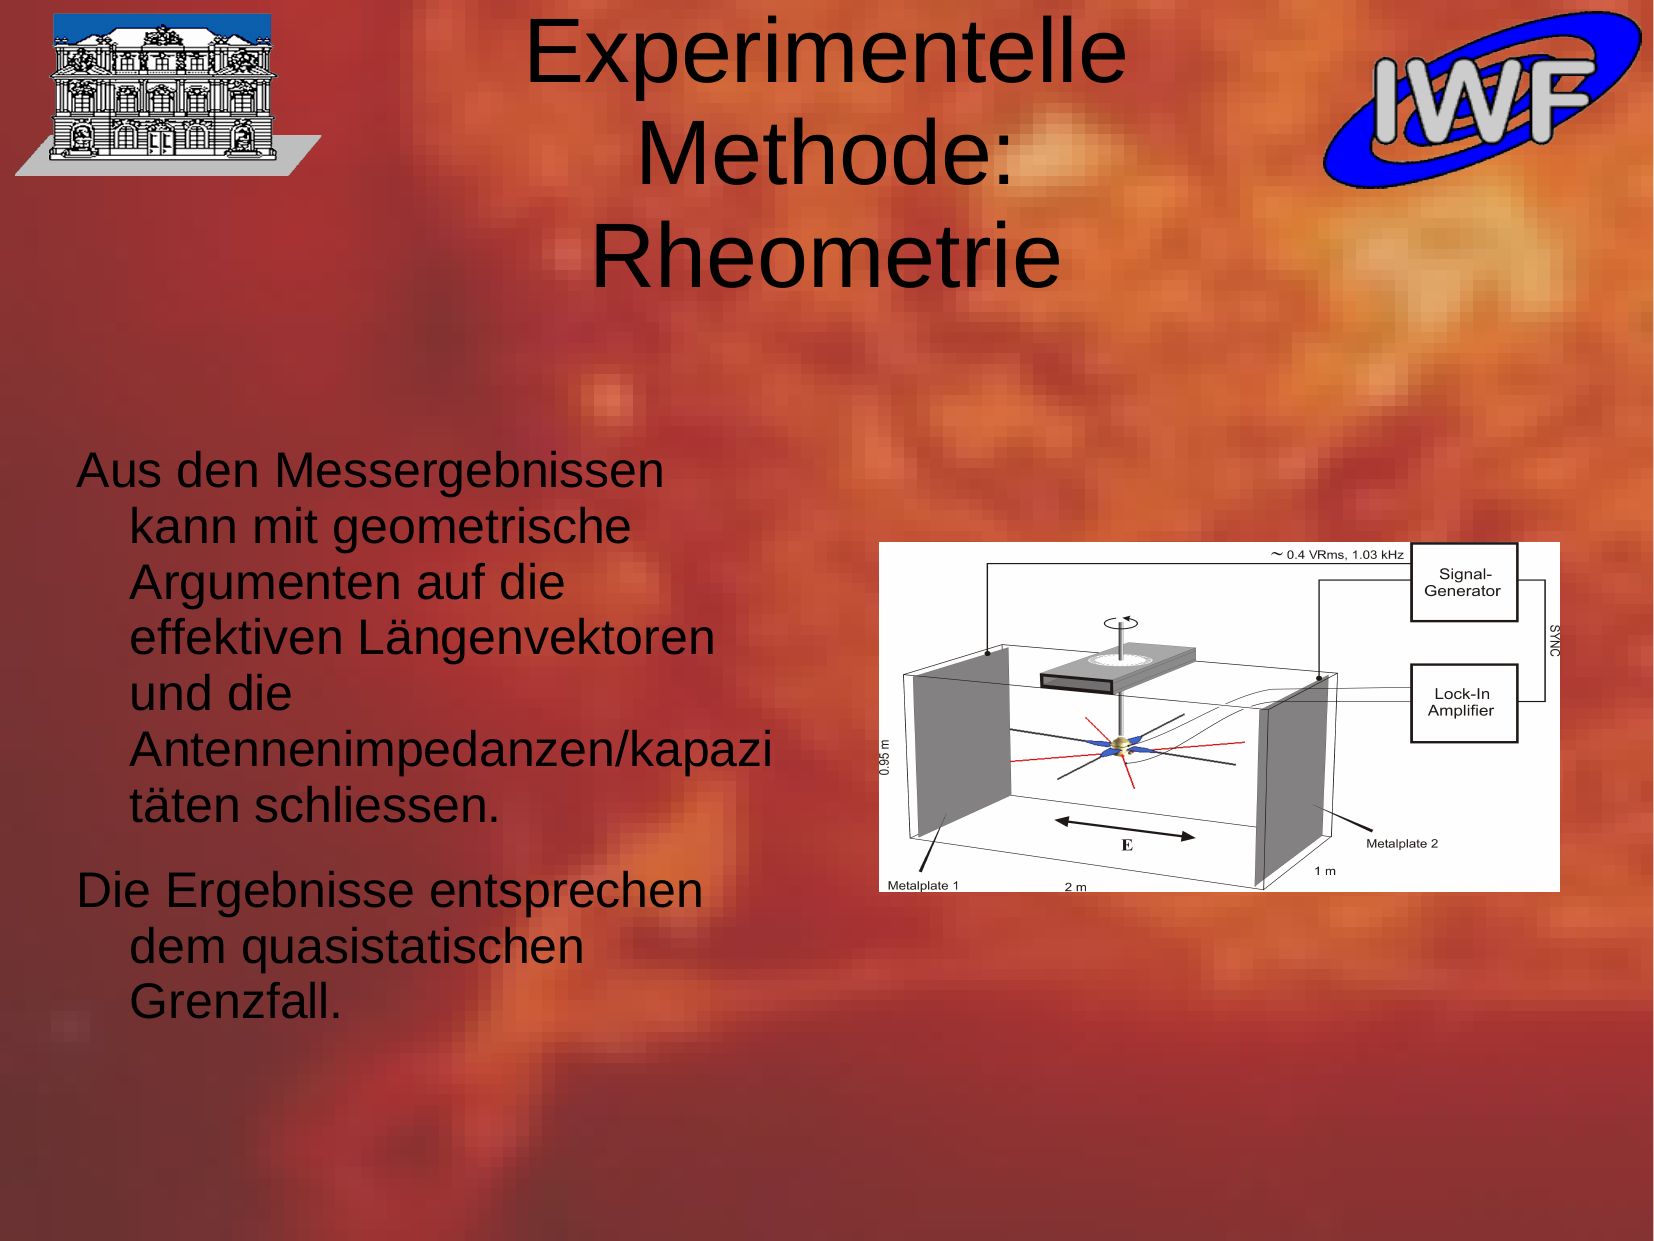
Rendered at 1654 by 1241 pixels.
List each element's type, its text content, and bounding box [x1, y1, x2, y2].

list Aus den Messergebnissen kann mit geometrische Argumenten auf die effektiven Längenvektoren und die Antennenimpedanzen/kapazitäten schliessen. Die Ergebnisse entsprechen dem quasistatischen Grenzfall. [59, 442, 786, 1241]
picture [0, 0, 1654, 1241]
title Experimentelle Methode: Rheometrie [82, 0, 1571, 307]
